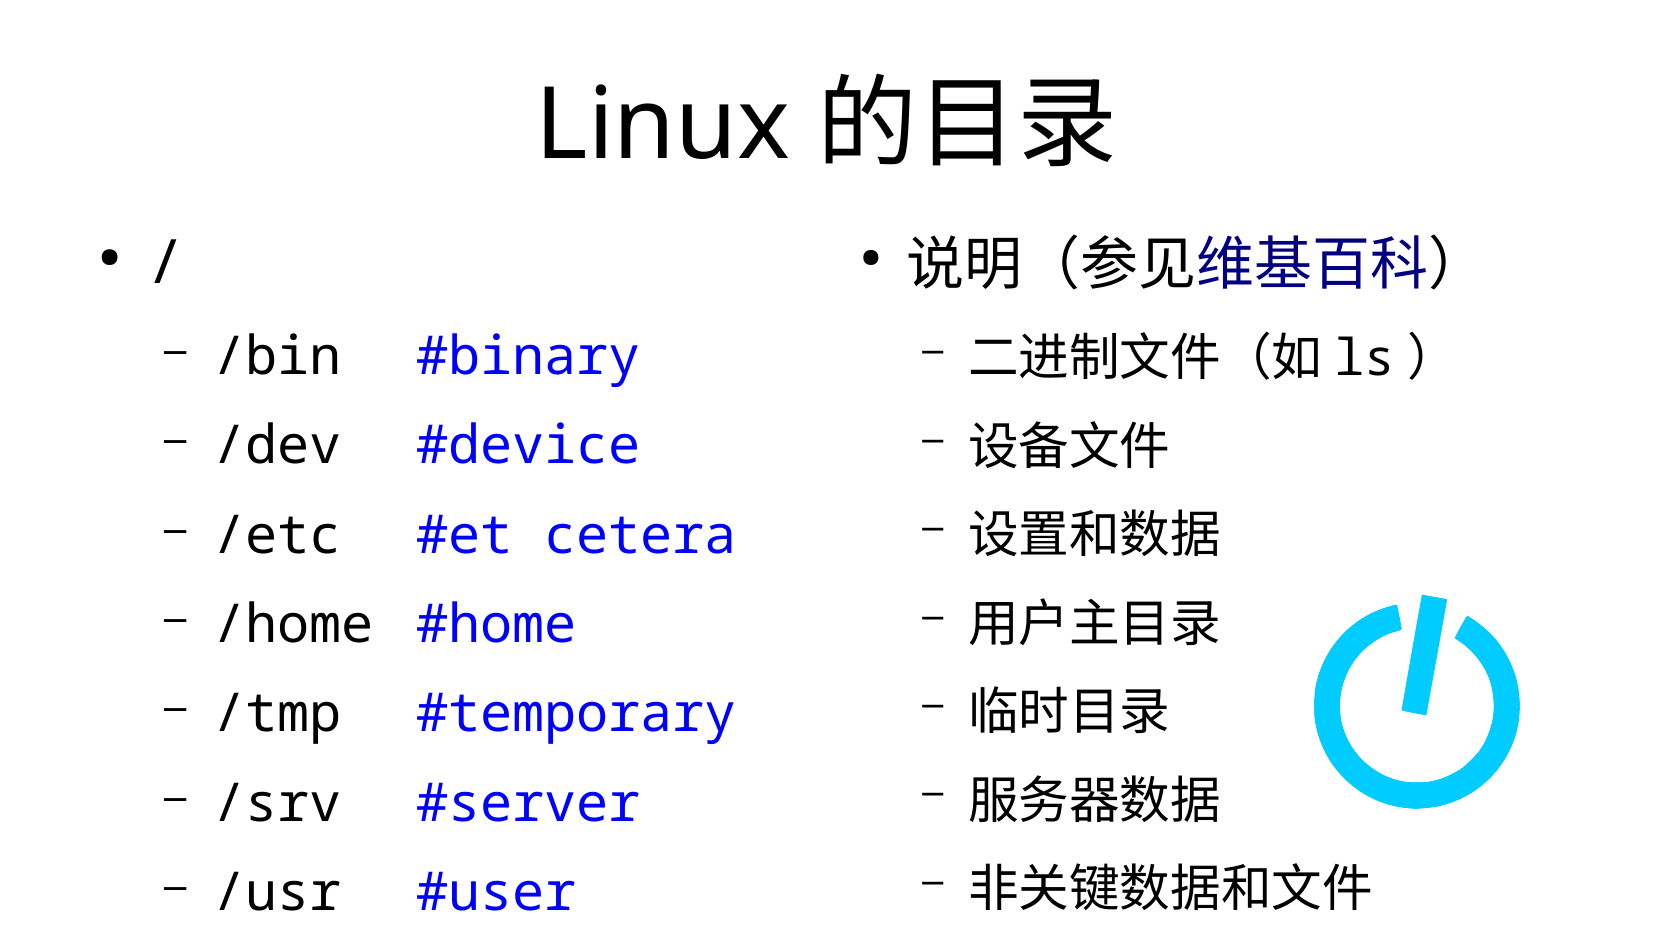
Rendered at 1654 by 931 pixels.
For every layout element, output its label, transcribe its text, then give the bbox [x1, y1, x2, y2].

list 说明（参见维基百科） 二进制文件（如ls） 设备文件 设置和数据 用户主目录 临时目录 服务器数据 非关键数据和文件 [845, 217, 1607, 931]
list / /bin #binary /dev #device /etc #et cetera /home #home /tmp #temporary /srv #server /usr #user [82, 217, 809, 931]
title Linux的目录 [82, 37, 1571, 193]
